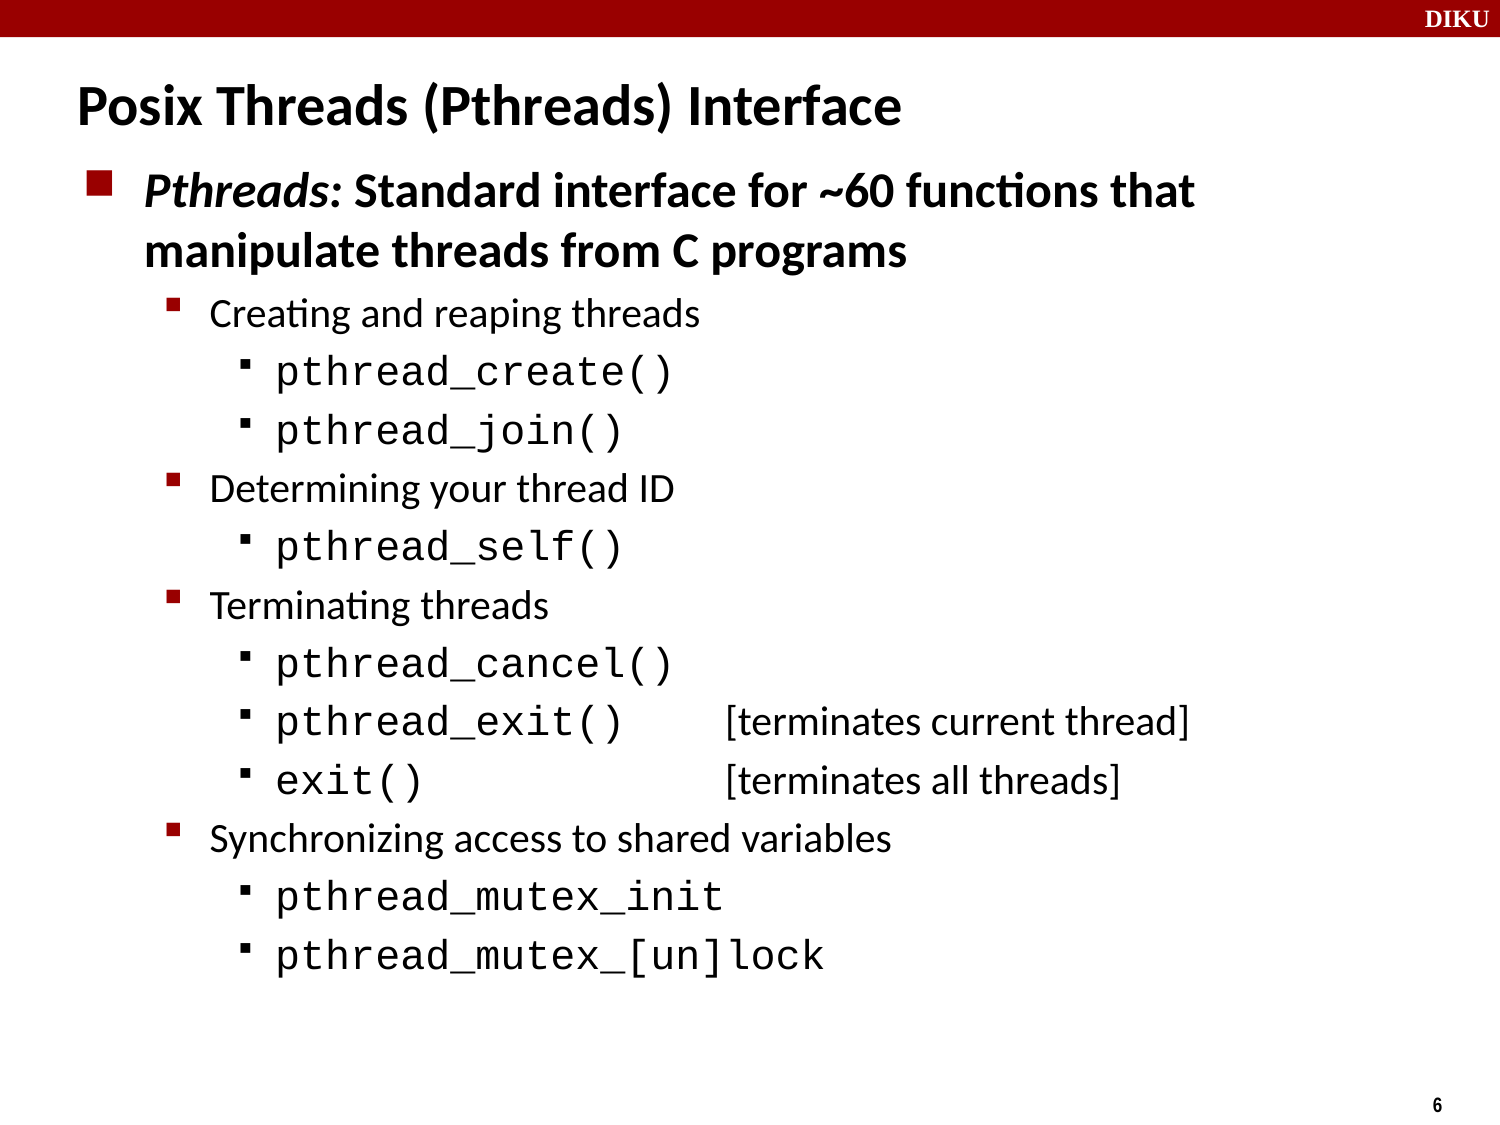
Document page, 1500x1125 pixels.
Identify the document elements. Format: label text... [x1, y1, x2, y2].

text_box Pthreads: Standard interface for ~60 functions that manipulate threads from C programs Creating and reaping threads pthread_create() pthread_join() Determining your thread ID pthread_self() Terminating threads pthread_cancel() pthread_exit() [terminates current thread] exit() [terminates all threads] Synchronizing access to shared variables pthread_mutex_init pthread_mutex_[un]lock [72, 149, 1450, 1063]
text_box Posix Threads (Pthreads) Interface [62, 54, 1369, 149]
